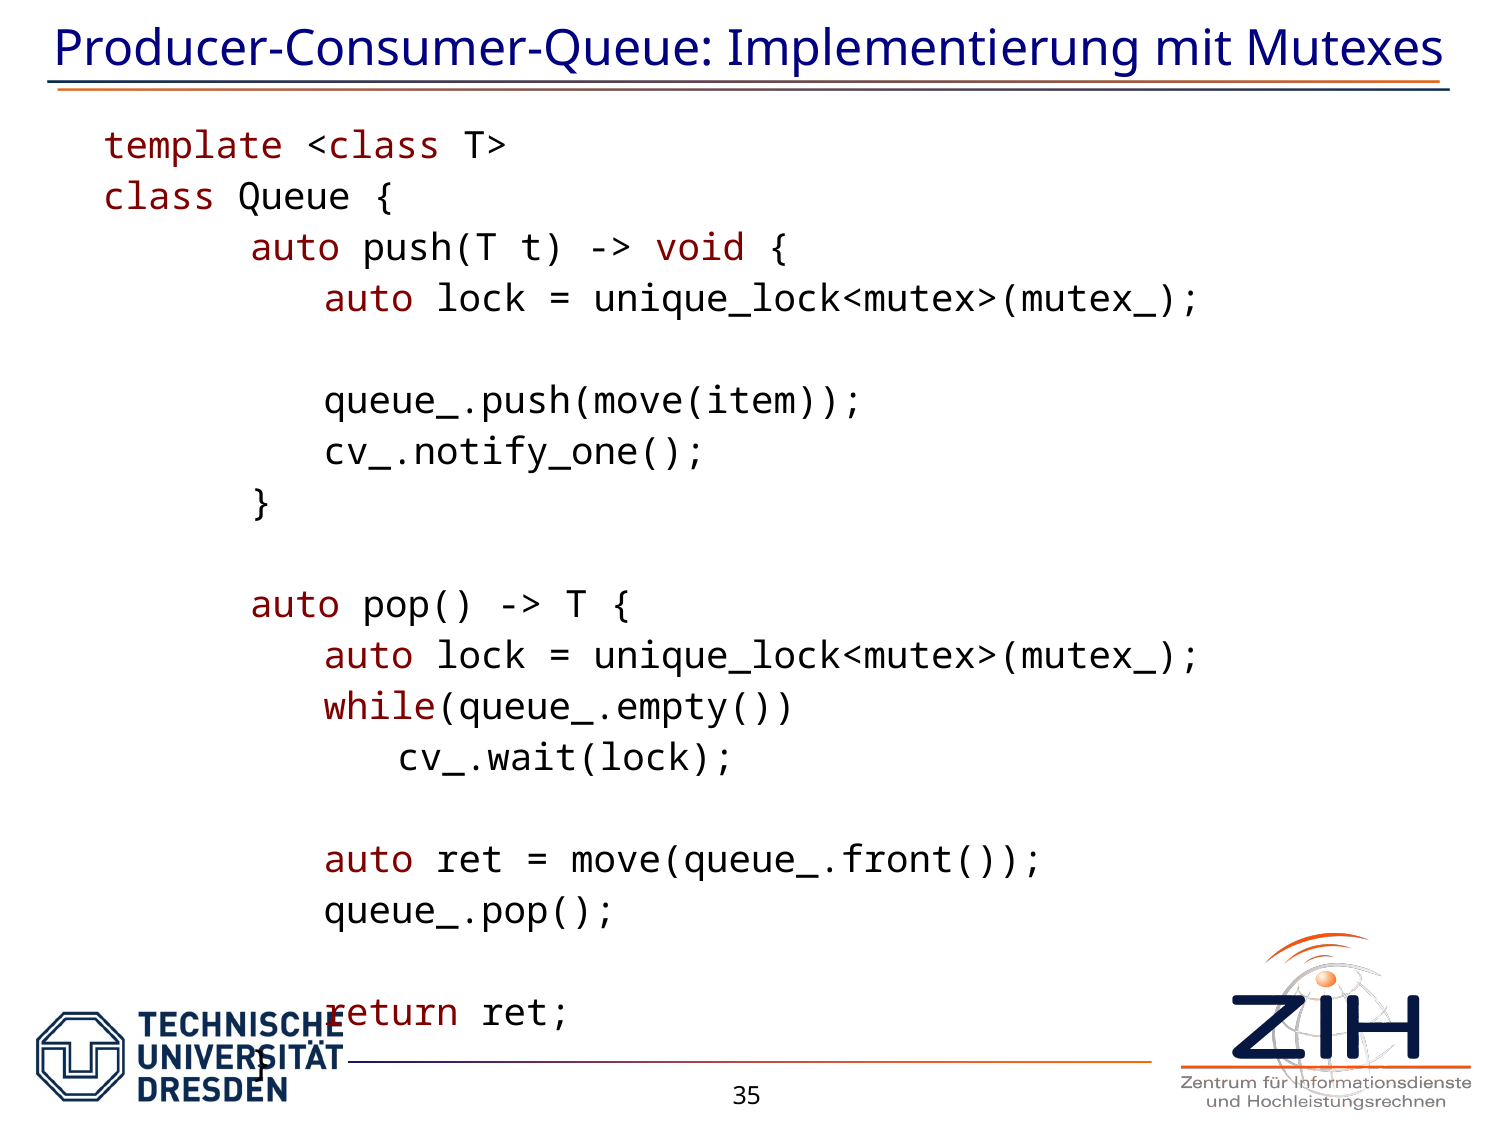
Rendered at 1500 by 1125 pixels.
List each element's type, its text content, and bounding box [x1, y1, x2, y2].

list template <class T> class Queue { auto push(T t) -> void { auto lock = unique_lock<mutex>(mutex_); queue_.push(move(item)); cv_.notify_one(); } auto pop() -> T { auto lock = unique_lock<mutex>(mutex_); while(queue_.empty()) cv_.wait(lock); auto ret = move(queue_.front()); queue_.pop(); return ret; } condition_variable cv_; mutex mutex_; } [29, 118, 1418, 1019]
title Producer-Consumer-Queue: Implementierung mit Mutexes [53, 12, 1453, 81]
picture [47, 80, 1450, 91]
picture [35, 1019, 343, 1102]
picture [1181, 933, 1471, 1110]
